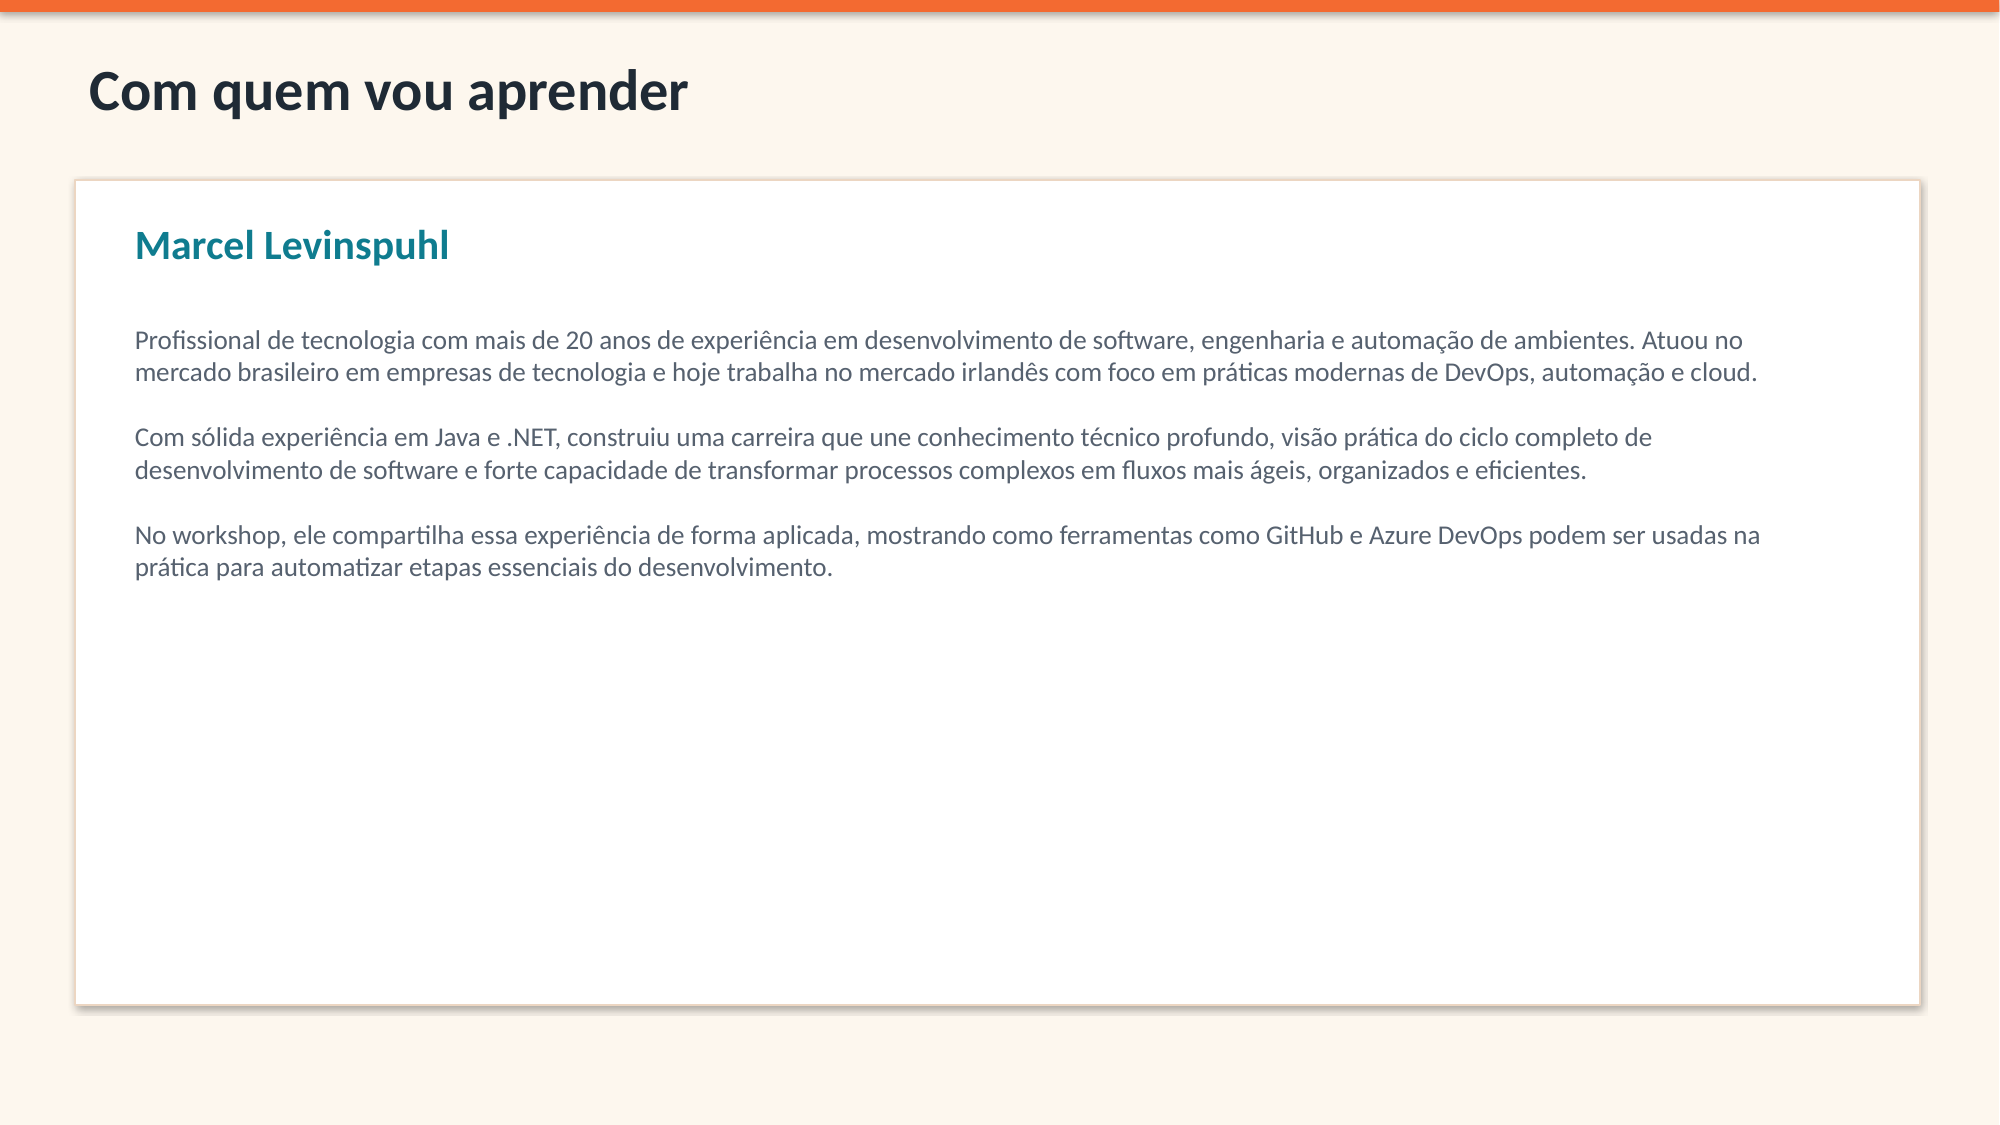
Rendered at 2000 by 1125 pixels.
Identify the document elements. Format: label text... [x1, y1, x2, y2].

text_box [74, 179, 1920, 1005]
text_box Marcel Levinspuhl [119, 210, 1845, 275]
text_box [0, 0, 2000, 12]
text_box Profissional de tecnologia com mais de 20 anos de experiência em desenvolvimento de software, engenharia e automação de ambientes. Atuou no mercado brasileiro em empresas de tecnologia e hoje trabalha no mercado irlandês com foco em práticas modernas de DevOps, automação e cloud. Com sólida experiência em Java e .NET, construiu uma carreira que une conhecimento técnico profundo, visão prática do ciclo completo de desenvolvimento de software e forte capacidade de transformar processos complexos em fluxos mais ágeis, organizados e eficientes. No workshop, ele compartilha essa experiência de forma aplicada, mostrando como ferramentas como GitHub e Azure DevOps podem ser usadas na prática para automatizar etapas essenciais do desenvolvimento. [119, 314, 1845, 590]
text_box Com quem vou aprender [74, 45, 1875, 130]
